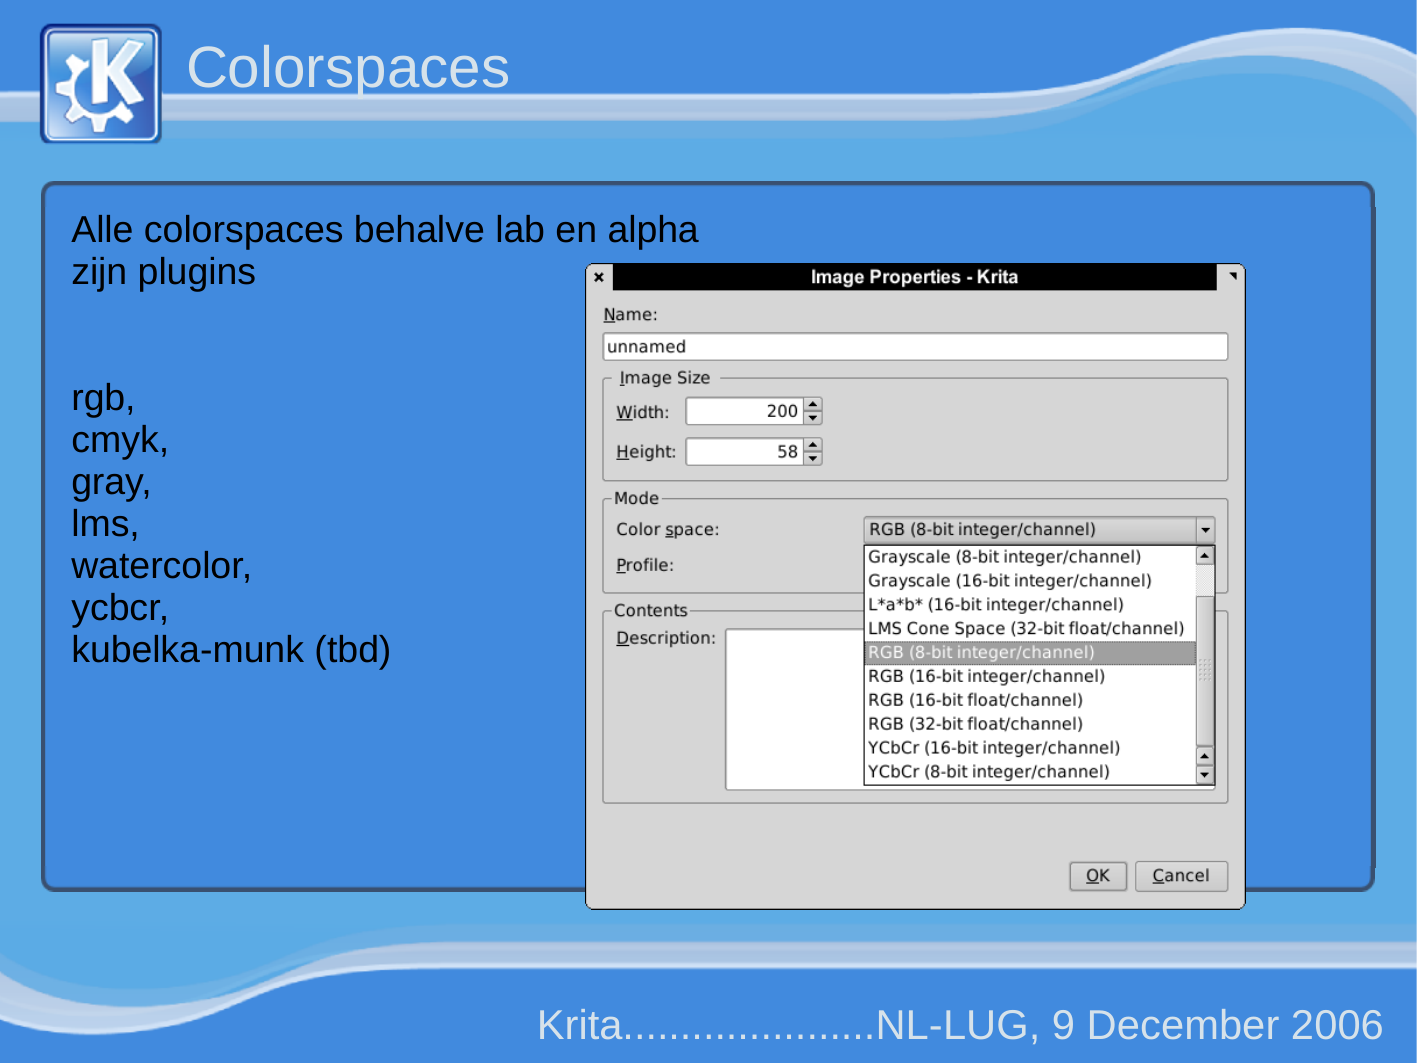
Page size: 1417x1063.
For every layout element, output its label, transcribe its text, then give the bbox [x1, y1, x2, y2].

text_box Colorspaces [171, 27, 1048, 105]
text_box Alle colorspaces behalve lab en alpha zijn plugins rgb, cmyk, gray, lms, watercolor, ycbcr, kubelka-munk (tbd) [56, 201, 1357, 888]
picture [0, 0, 1417, 1063]
